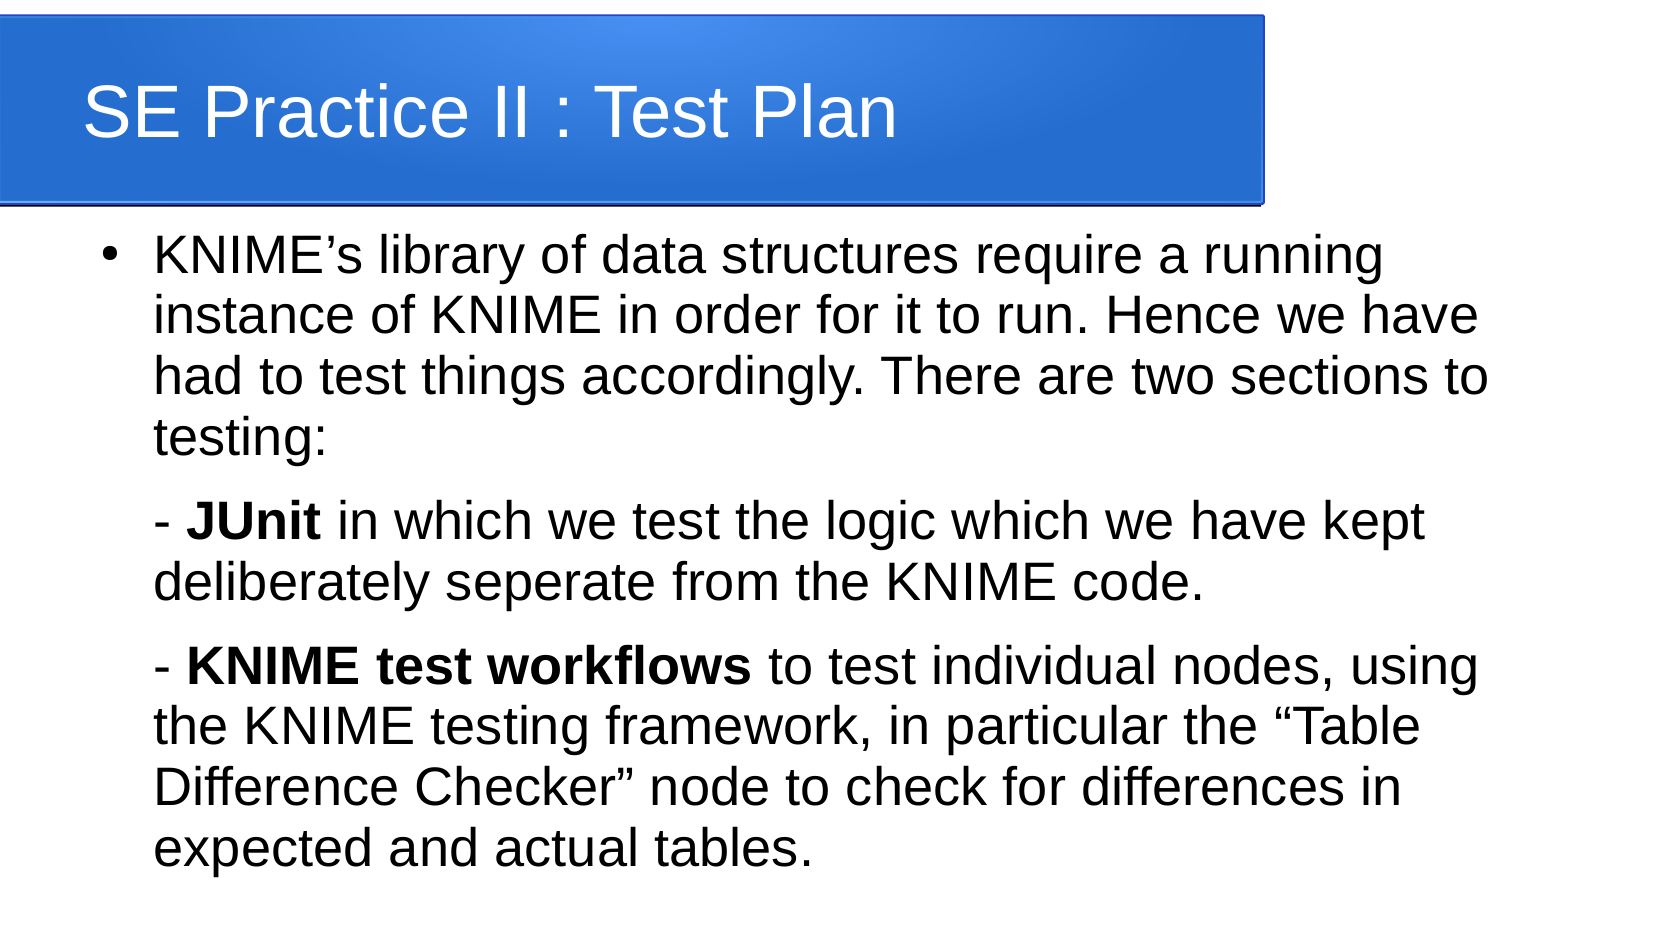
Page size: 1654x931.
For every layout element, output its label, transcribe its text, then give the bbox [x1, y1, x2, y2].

list KNIME’s library of data structures require a running instance of KNIME in order for it to run. Hence we have had to test things accordingly. There are two sections to testing: - JUnit in which we test the logic which we have kept deliberately seperate from the KNIME code. - KNIME test workflows to test individual nodes, using the KNIME testing framework, in particular the “Table Difference Checker” node to check for differences in expected and actual tables. [82, 224, 1571, 901]
title SE Practice II : Test Plan [82, 35, 1235, 189]
